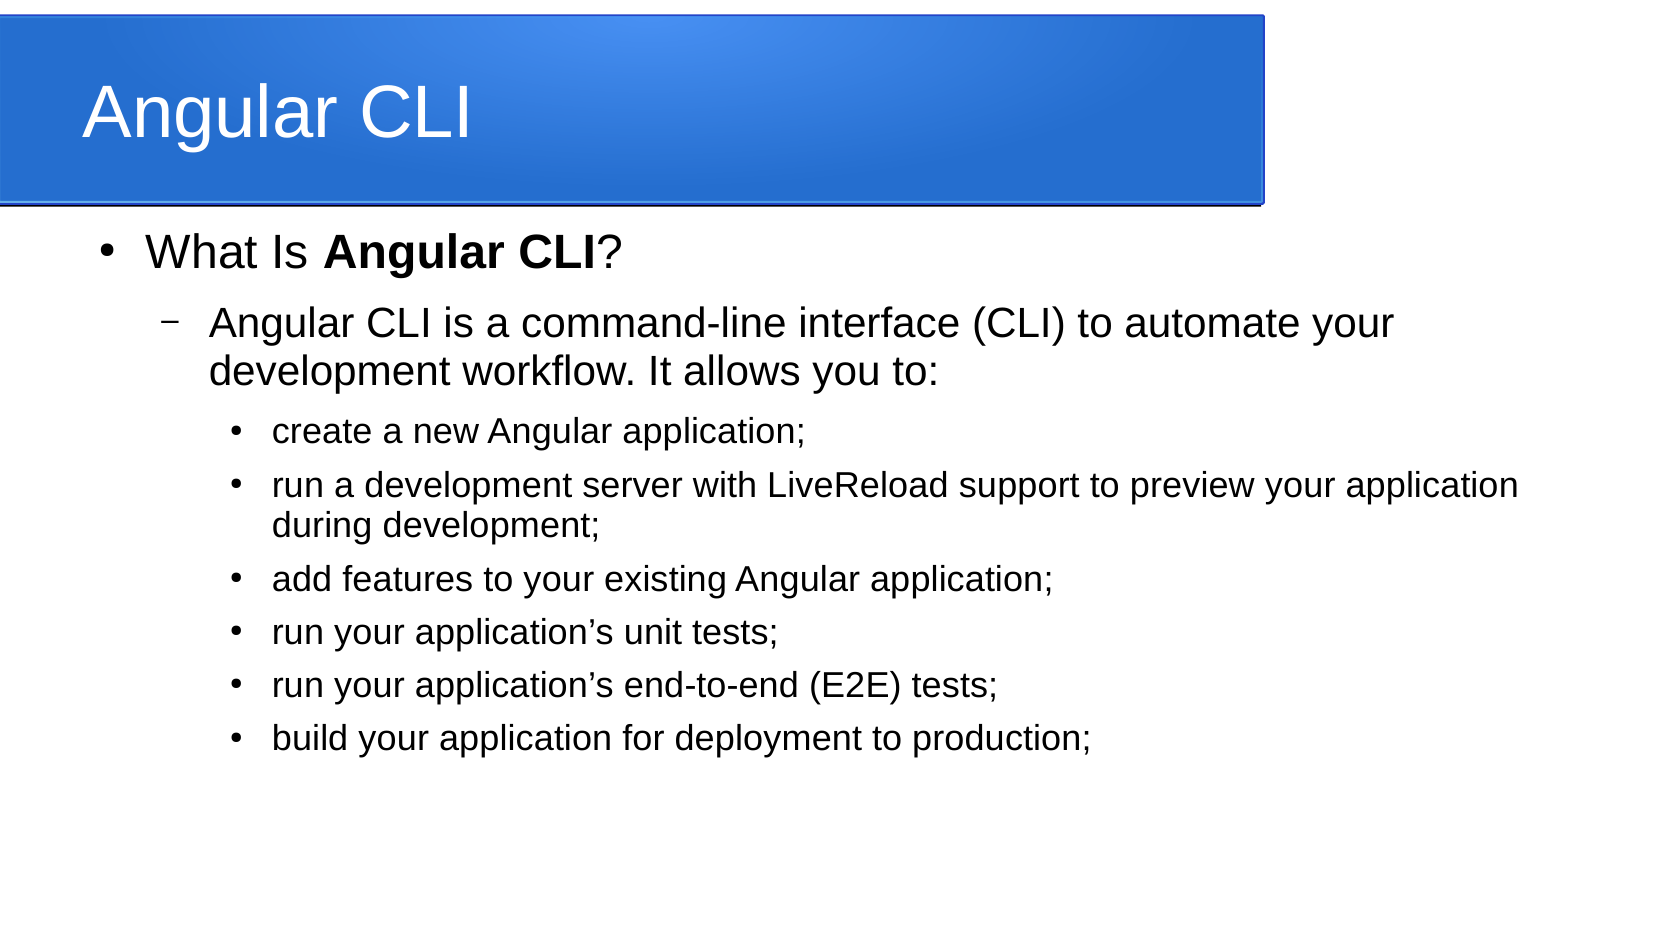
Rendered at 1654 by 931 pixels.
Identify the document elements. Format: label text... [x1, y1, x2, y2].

list What Is Angular CLI? Angular CLI is a command-line interface (CLI) to automate your development workflow. It allows you to: create a new Angular application; run a development server with LiveReload support to preview your application during development; add features to your existing Angular application; run your application’s unit tests; run your application’s end-to-end (E2E) tests; build your application for deployment to production; [82, 224, 1571, 764]
title Angular CLI [82, 35, 1235, 189]
